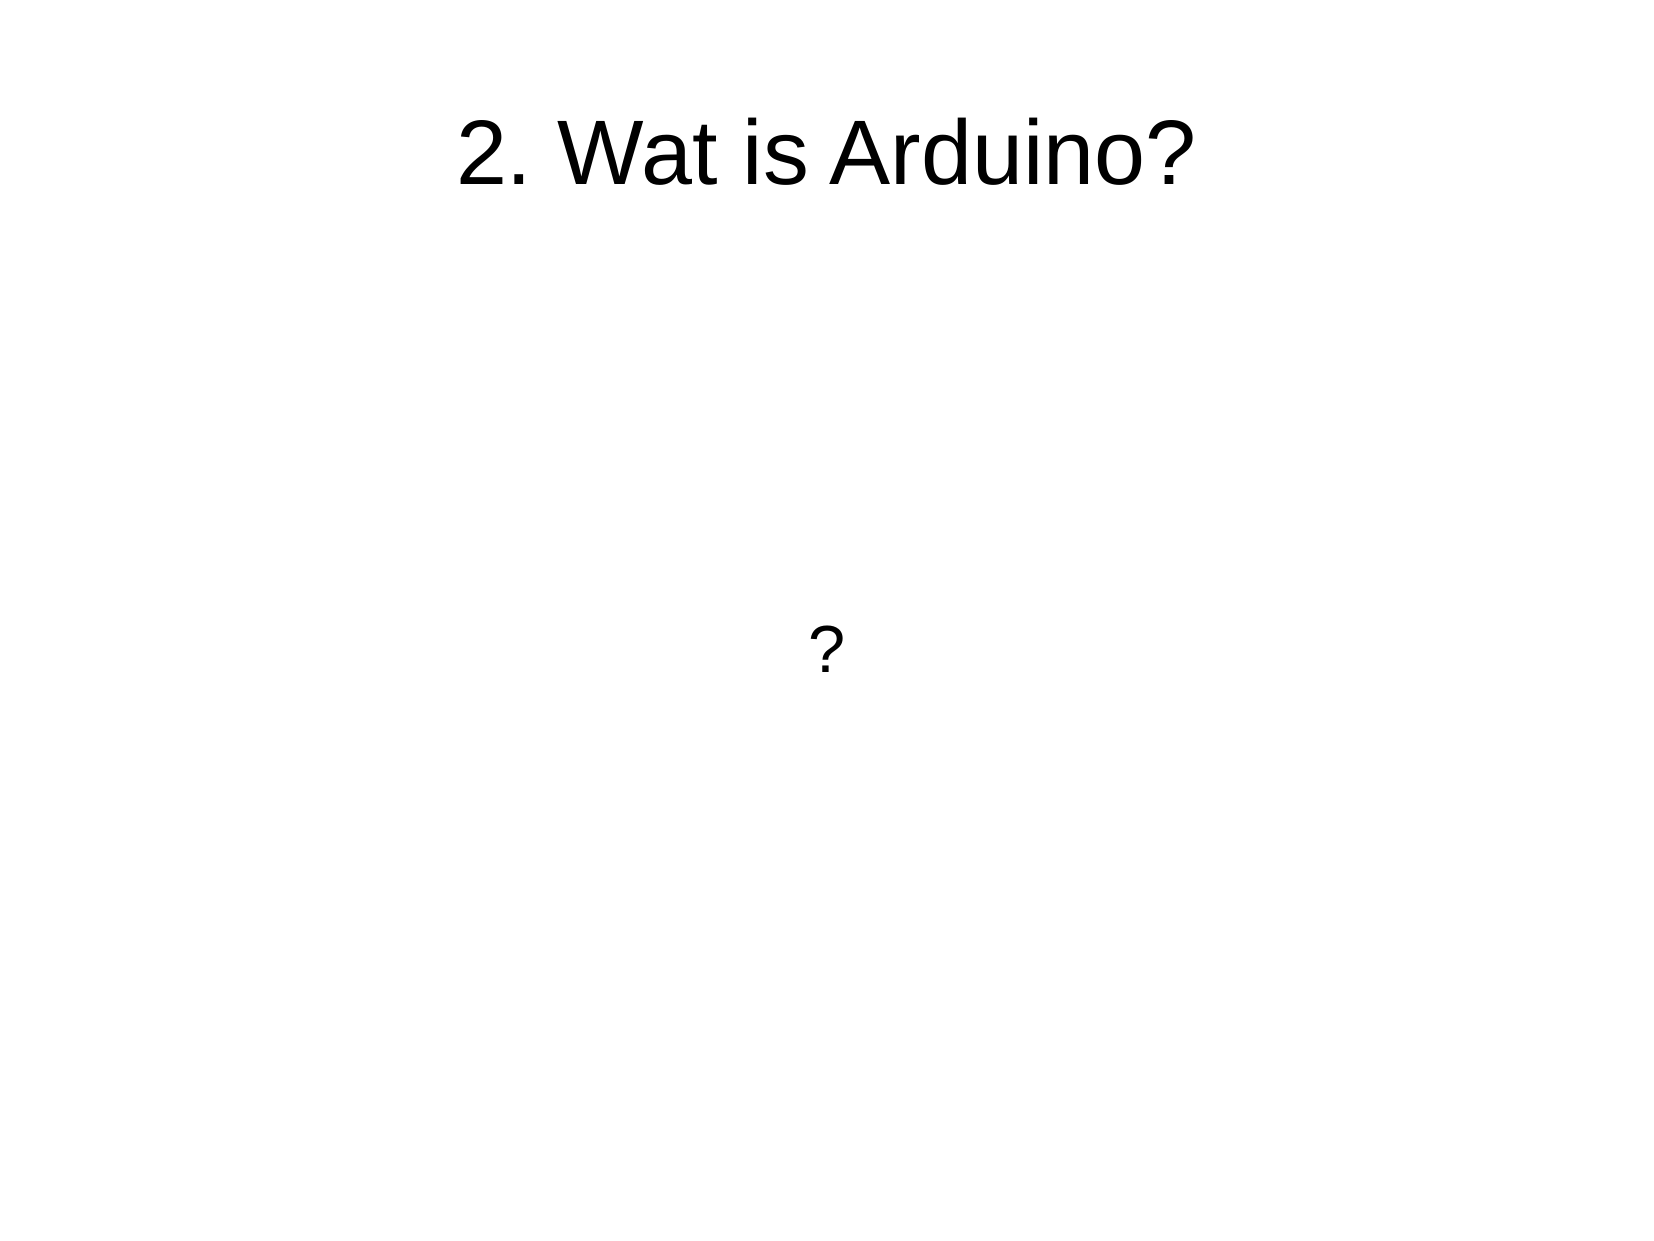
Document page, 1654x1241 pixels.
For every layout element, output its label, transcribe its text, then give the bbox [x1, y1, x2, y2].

title 2. Wat is Arduino? [82, 49, 1571, 257]
subtitle ? [82, 290, 1571, 1010]
